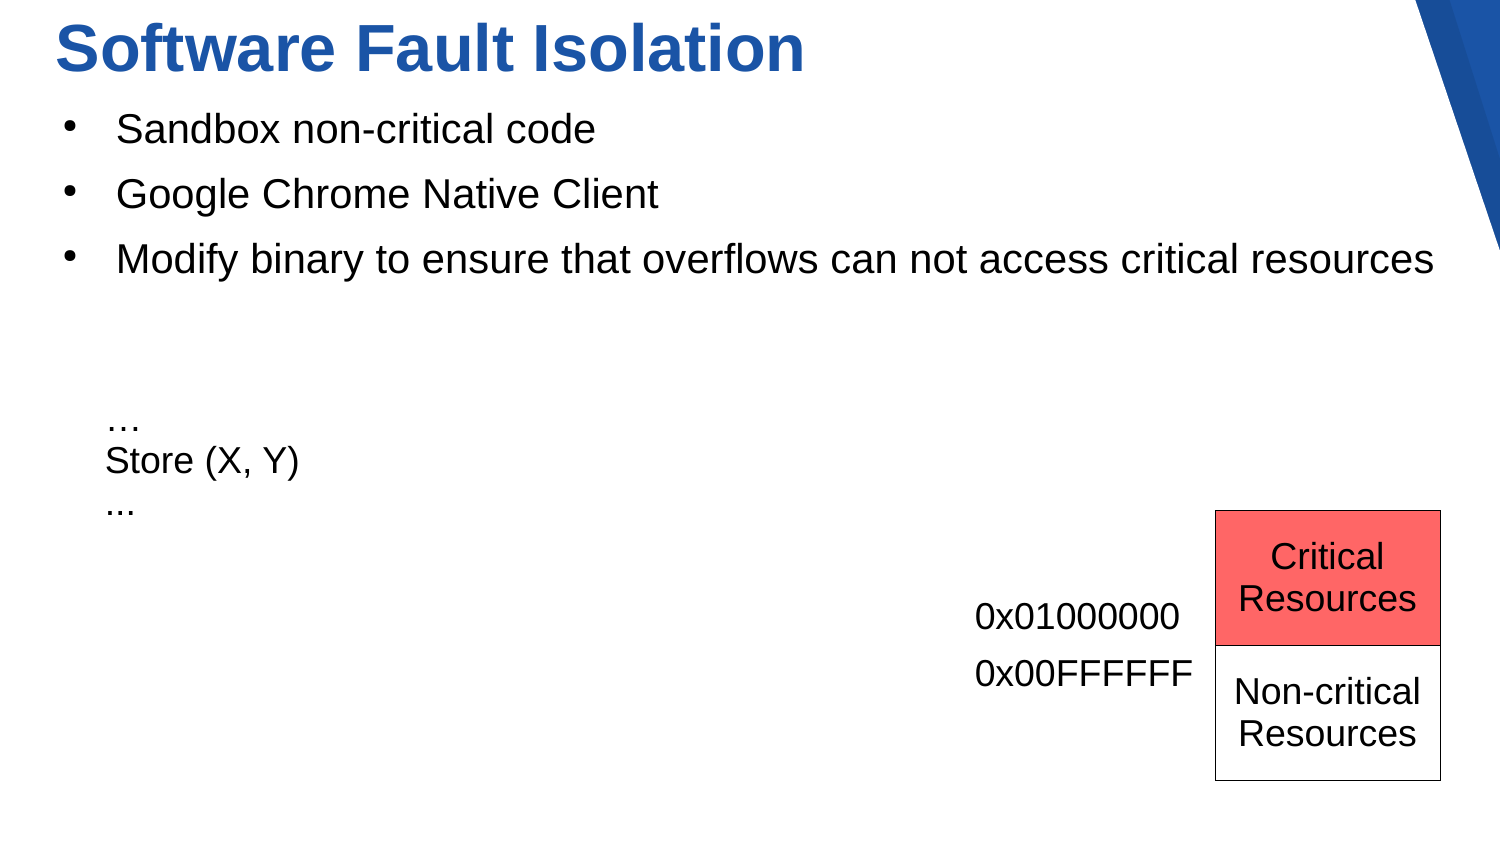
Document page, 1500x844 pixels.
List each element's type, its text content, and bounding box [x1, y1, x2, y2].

text_box 0x01000000 [960, 588, 1196, 646]
list Sandbox non-critical code Google Chrome Native Client Modify binary to ensure that overflows can not access critical resources [30, 87, 1486, 526]
text_box Critical Resources [1215, 510, 1441, 646]
text_box 0x00FFFFFF [960, 645, 1220, 702]
title Software Fault Isolation [40, 32, 1366, 87]
text_box Non-critical Resources [1215, 646, 1441, 781]
text_box … Store (X, Y) ... [90, 390, 586, 531]
